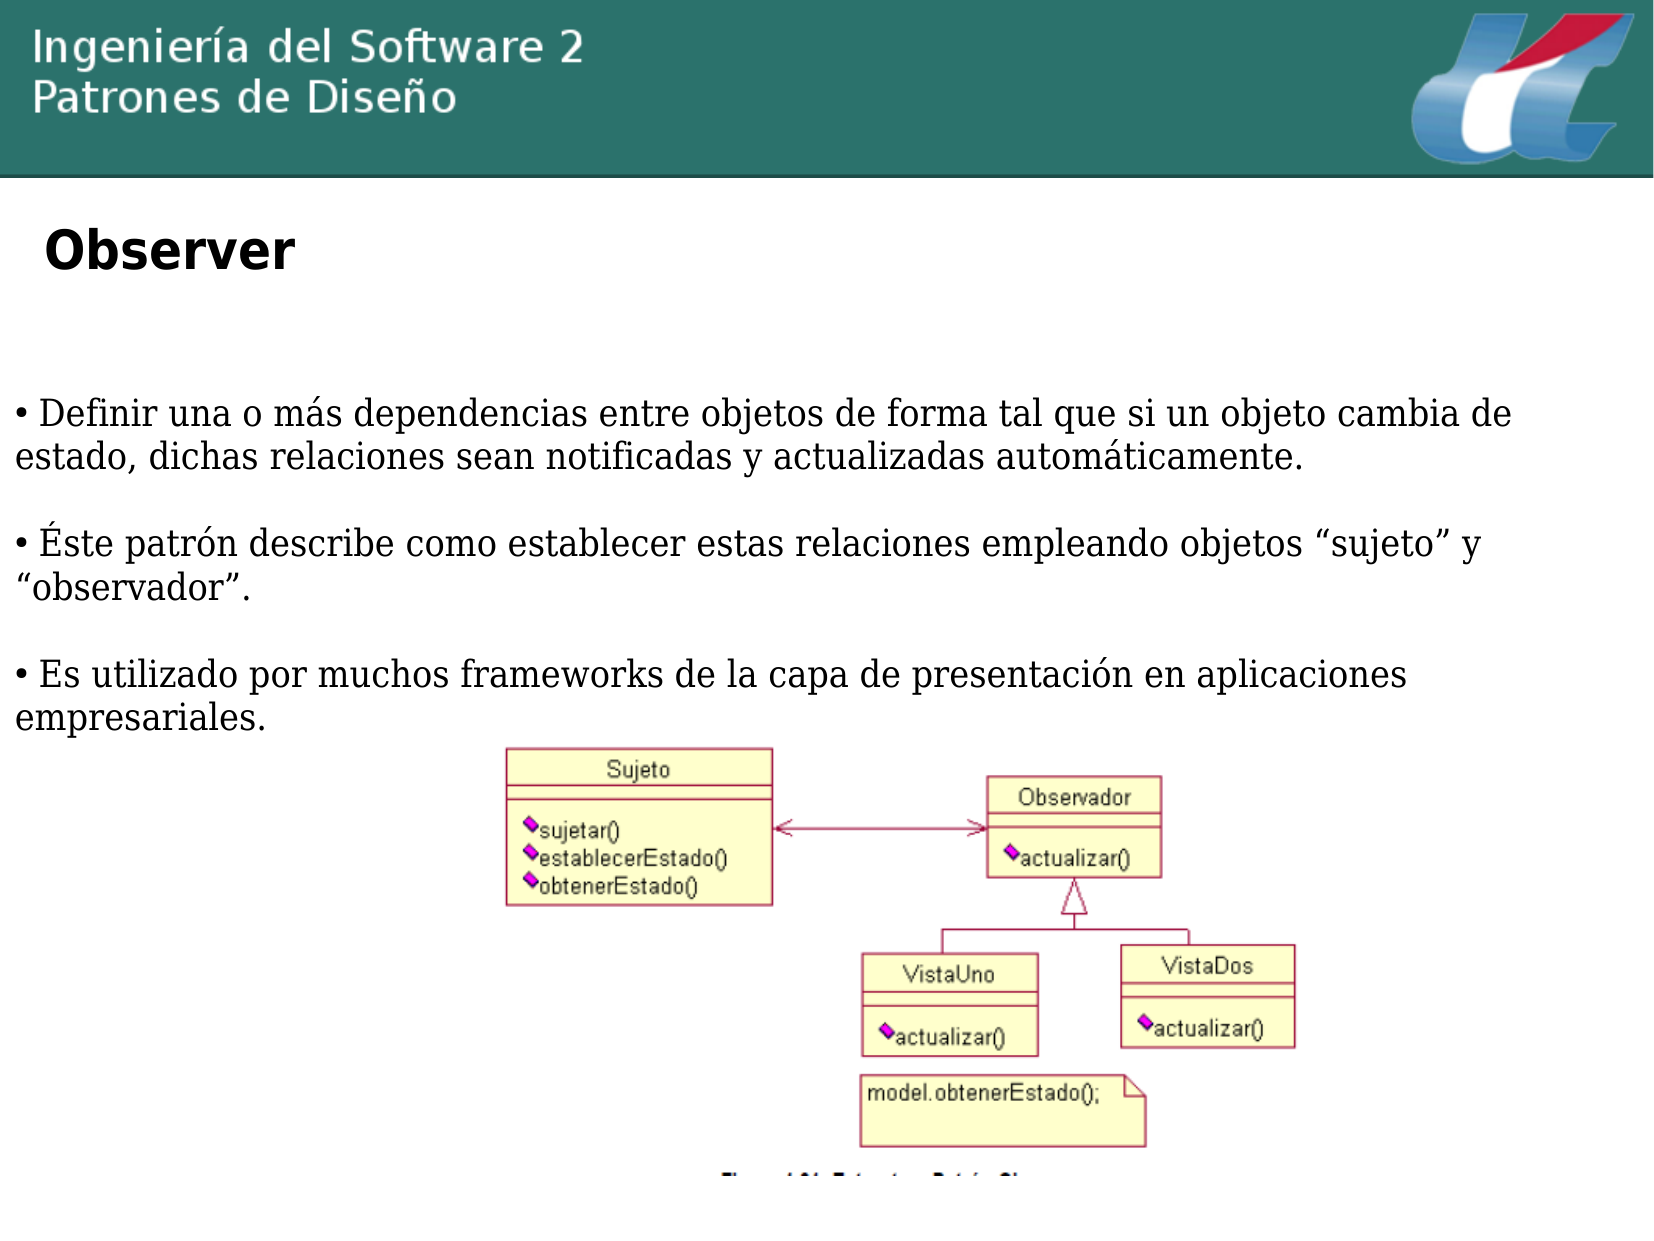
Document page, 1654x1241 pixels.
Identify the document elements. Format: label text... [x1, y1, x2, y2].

text_box Observer [29, 211, 1625, 290]
picture [0, 0, 1654, 178]
picture [417, 738, 1388, 1176]
text_box Definir una o más dependencias entre objetos de forma tal que si un objeto cambia de estado, dichas relaciones sean notificadas y actualizadas automáticamente. Éste patrón describe como establecer estas relaciones empleando objetos “sujeto” y “observador”. Es utilizado por muchos frameworks de la capa de presentación en aplicaciones empresariales. [0, 384, 1654, 748]
